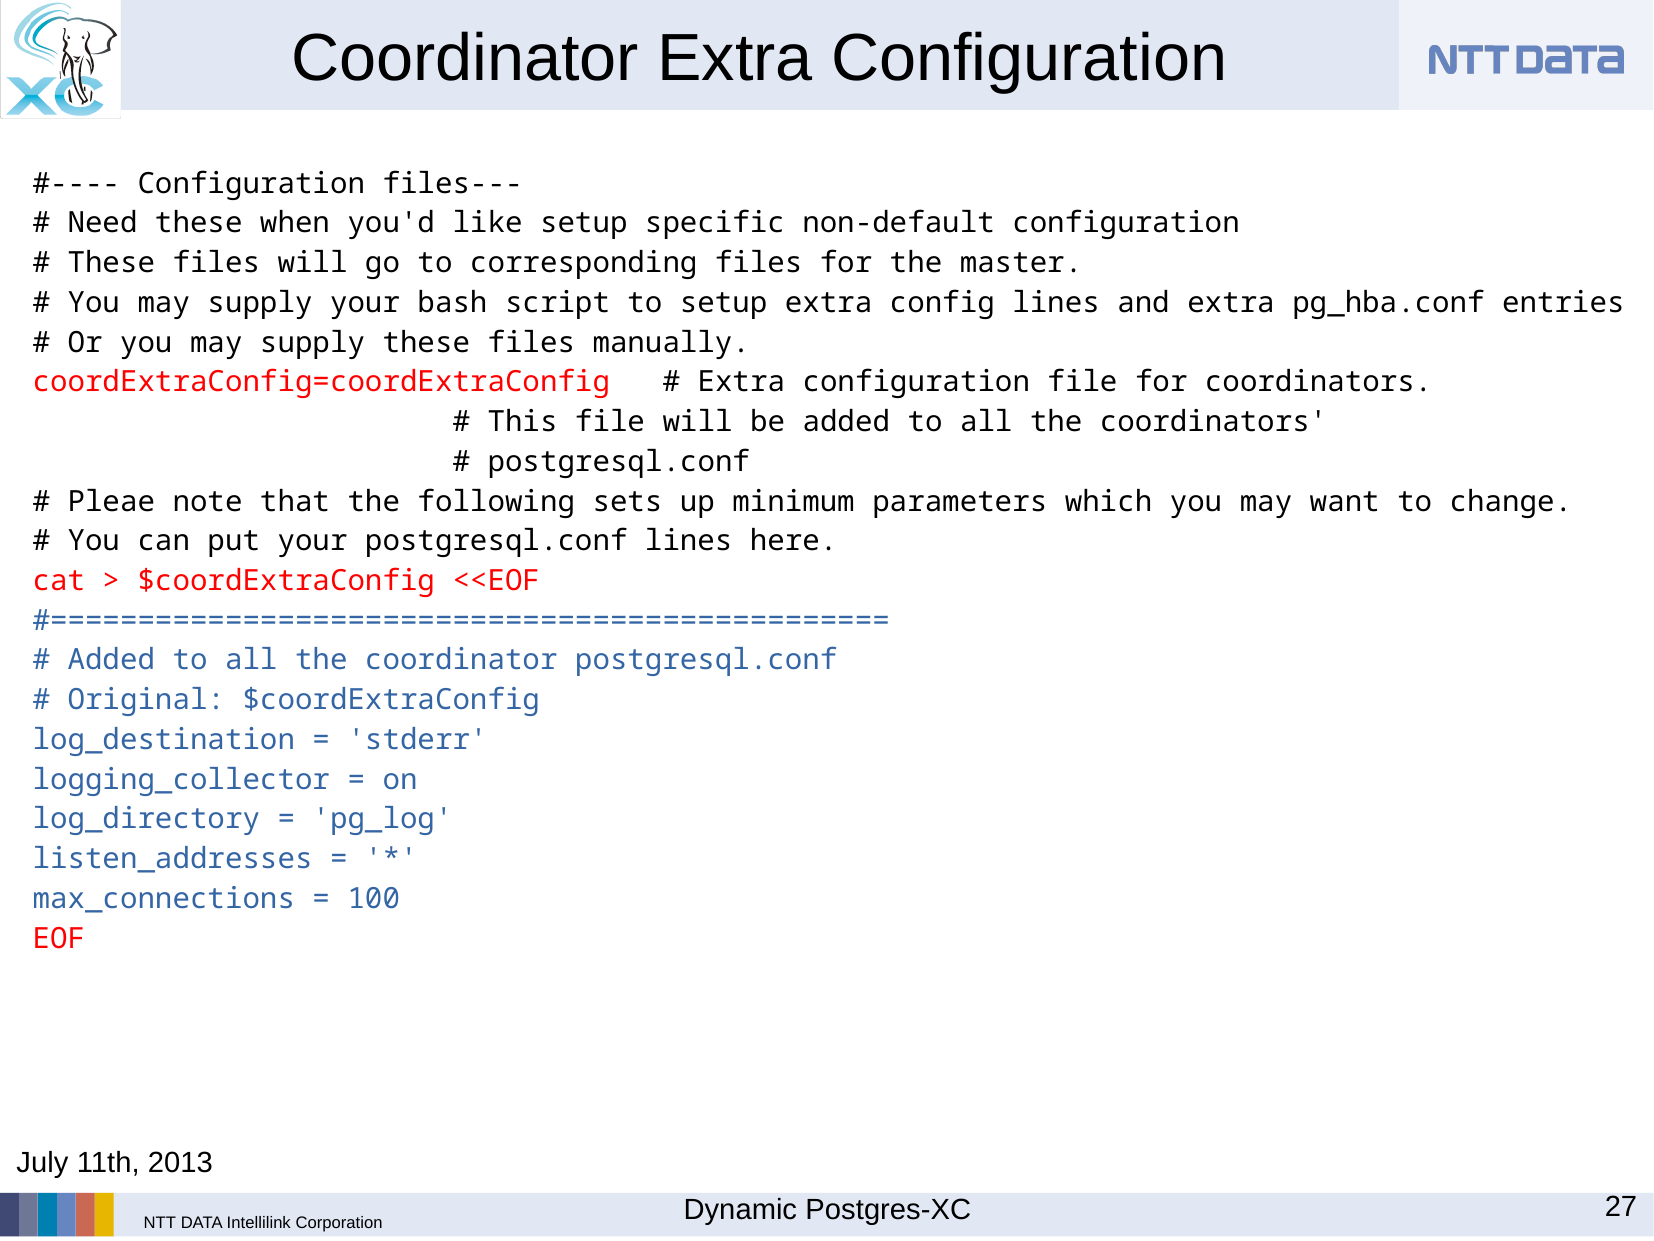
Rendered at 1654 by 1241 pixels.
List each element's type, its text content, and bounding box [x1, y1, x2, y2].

title Coordinator Extra Configuration [120, 3, 1399, 110]
picture [0, 0, 121, 119]
text_box #---- Configuration files--- # Need these when you'd like setup specific non-default configuration # These files will go to corresponding files for the master. # You may supply your bash script to setup extra config lines and extra pg_hba.conf entries # Or you may supply these files manually. coordExtraConfig=coordExtraConfig # Extra configuration file for coordinators. # This file will be added to all the coordinators' # postgresql.conf # Pleae note that the following sets up minimum parameters which you may want to change. # You can put your postgresql.conf lines here. cat > $coordExtraConfig <<EOF #================================================ # Added to all the coordinator postgresql.conf # Original: $coordExtraConfig log_destination = 'stderr' logging_collector = on log_directory = 'pg_log' listen_addresses = '*' max_connections = 100 EOF [17, 154, 1654, 911]
picture [1429, 45, 1624, 74]
